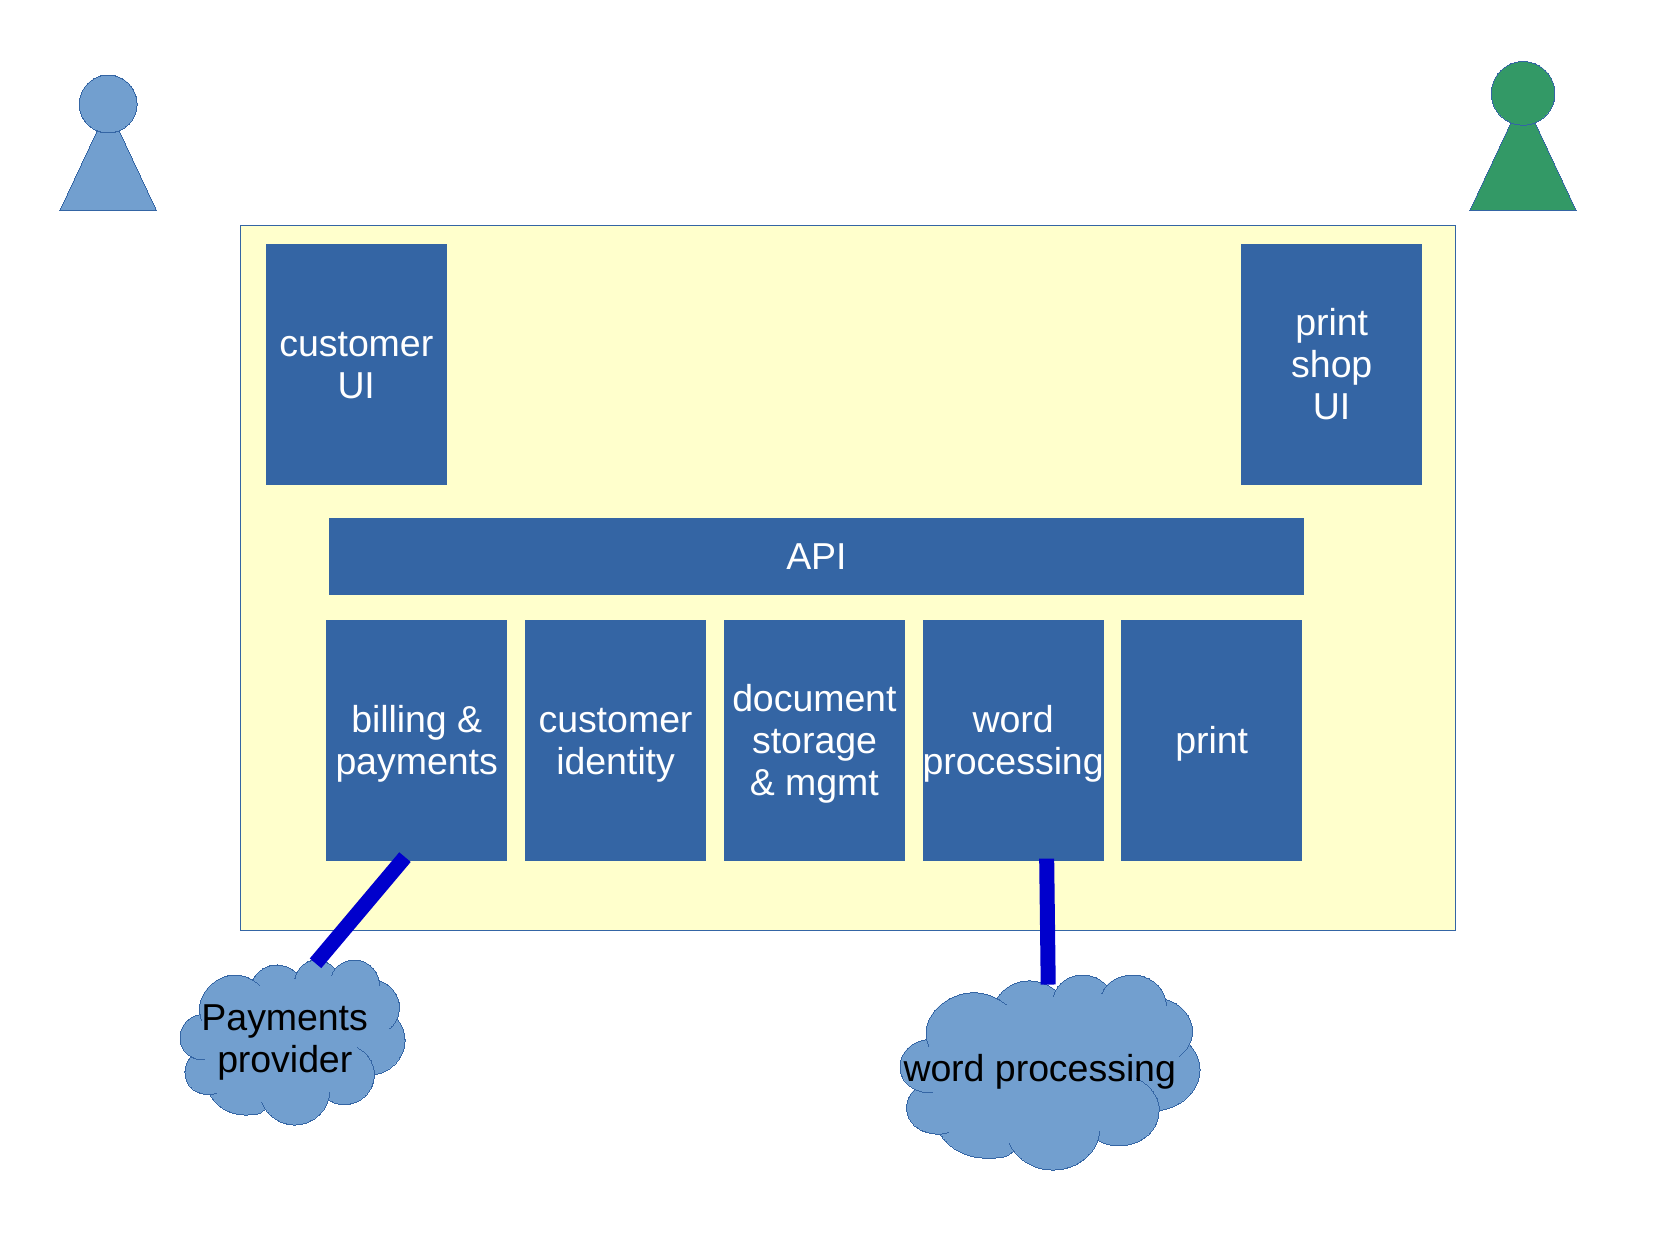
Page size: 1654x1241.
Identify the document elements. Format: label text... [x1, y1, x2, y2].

text_box word processing [923, 620, 1104, 861]
text_box print shop UI [1241, 244, 1422, 485]
text_box customer identity [525, 620, 706, 861]
text_box billing & payments [326, 620, 507, 861]
text_box print [1121, 620, 1302, 861]
text_box document storage & mgmt [724, 620, 905, 861]
text_box [1469, 61, 1577, 211]
text_box customer UI [266, 244, 447, 485]
text_box Payments provider [180, 960, 406, 1126]
text_box [59, 75, 157, 211]
text_box [240, 225, 1456, 931]
text_box API [329, 518, 1304, 595]
text_box word processing [900, 975, 1201, 1171]
